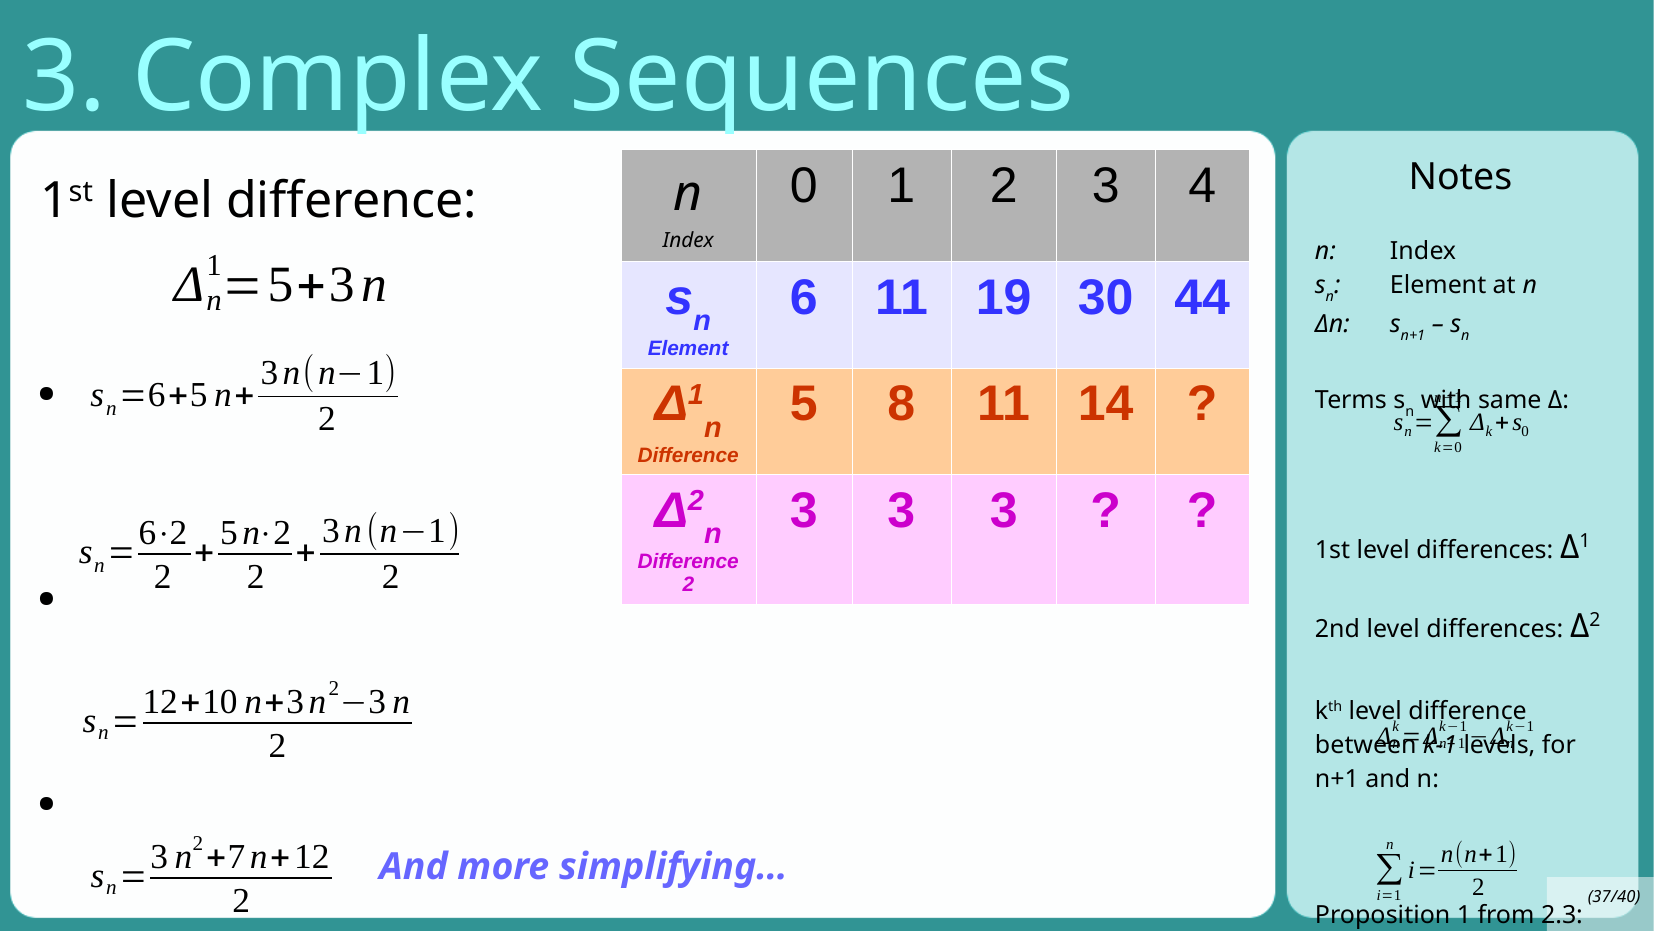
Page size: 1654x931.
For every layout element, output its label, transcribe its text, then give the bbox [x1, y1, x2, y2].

chart [81, 351, 408, 439]
table_cell 11 [853, 262, 951, 368]
text_box Notes [1290, 141, 1631, 661]
table_cell 44 [1156, 262, 1249, 368]
table_cell ? [1156, 475, 1249, 604]
table_cell 6 [757, 262, 852, 368]
chart [81, 784, 341, 919]
text_box And more simplifying… [361, 829, 941, 931]
table_cell 3 [757, 475, 852, 604]
table_cell 11 [952, 369, 1056, 474]
table_cell 8 [853, 369, 951, 474]
table_cell 19 [952, 262, 1056, 368]
chart [69, 509, 471, 596]
chart [1387, 388, 1536, 456]
table_cell 30 [1057, 262, 1155, 368]
table_cell 3 [853, 475, 951, 604]
table_header 1 [853, 150, 951, 261]
table_header 2 [952, 150, 1056, 261]
table_header 0 [757, 150, 852, 261]
table_cell ? [1057, 475, 1155, 604]
table_cell 14 [1057, 369, 1155, 474]
table_cell sn Element [622, 262, 756, 368]
table_cell ? [1156, 369, 1249, 474]
table_cell 3 [952, 475, 1056, 604]
text_box [37, 361, 234, 922]
chart [157, 246, 401, 318]
chart [73, 675, 422, 764]
table_cell Δ1n Difference [622, 369, 756, 474]
picture [0, 0, 1654, 931]
text_box (<number>/40) [1546, 877, 1654, 931]
chart [1368, 835, 1525, 904]
text_box 1st level difference: [40, 163, 604, 237]
table_header n Index [622, 150, 756, 261]
table_cell 5 [757, 369, 852, 474]
chart [1368, 717, 1541, 753]
table_header 4 [1156, 150, 1249, 261]
title 3. Complex Sequences [22, 13, 1511, 130]
text_box n: Index sn: Element at n Δn: sn+1 – sn Terms sn with same Δ: 1st level differences: Δ1 2nd level differences: Δ2 kth level difference between k-1 levels, for n+1 and n: Proposition 1 from 2.3: [1300, 225, 1622, 822]
table_cell Δ2n Difference2 [622, 475, 756, 604]
table_header 3 [1057, 150, 1155, 261]
